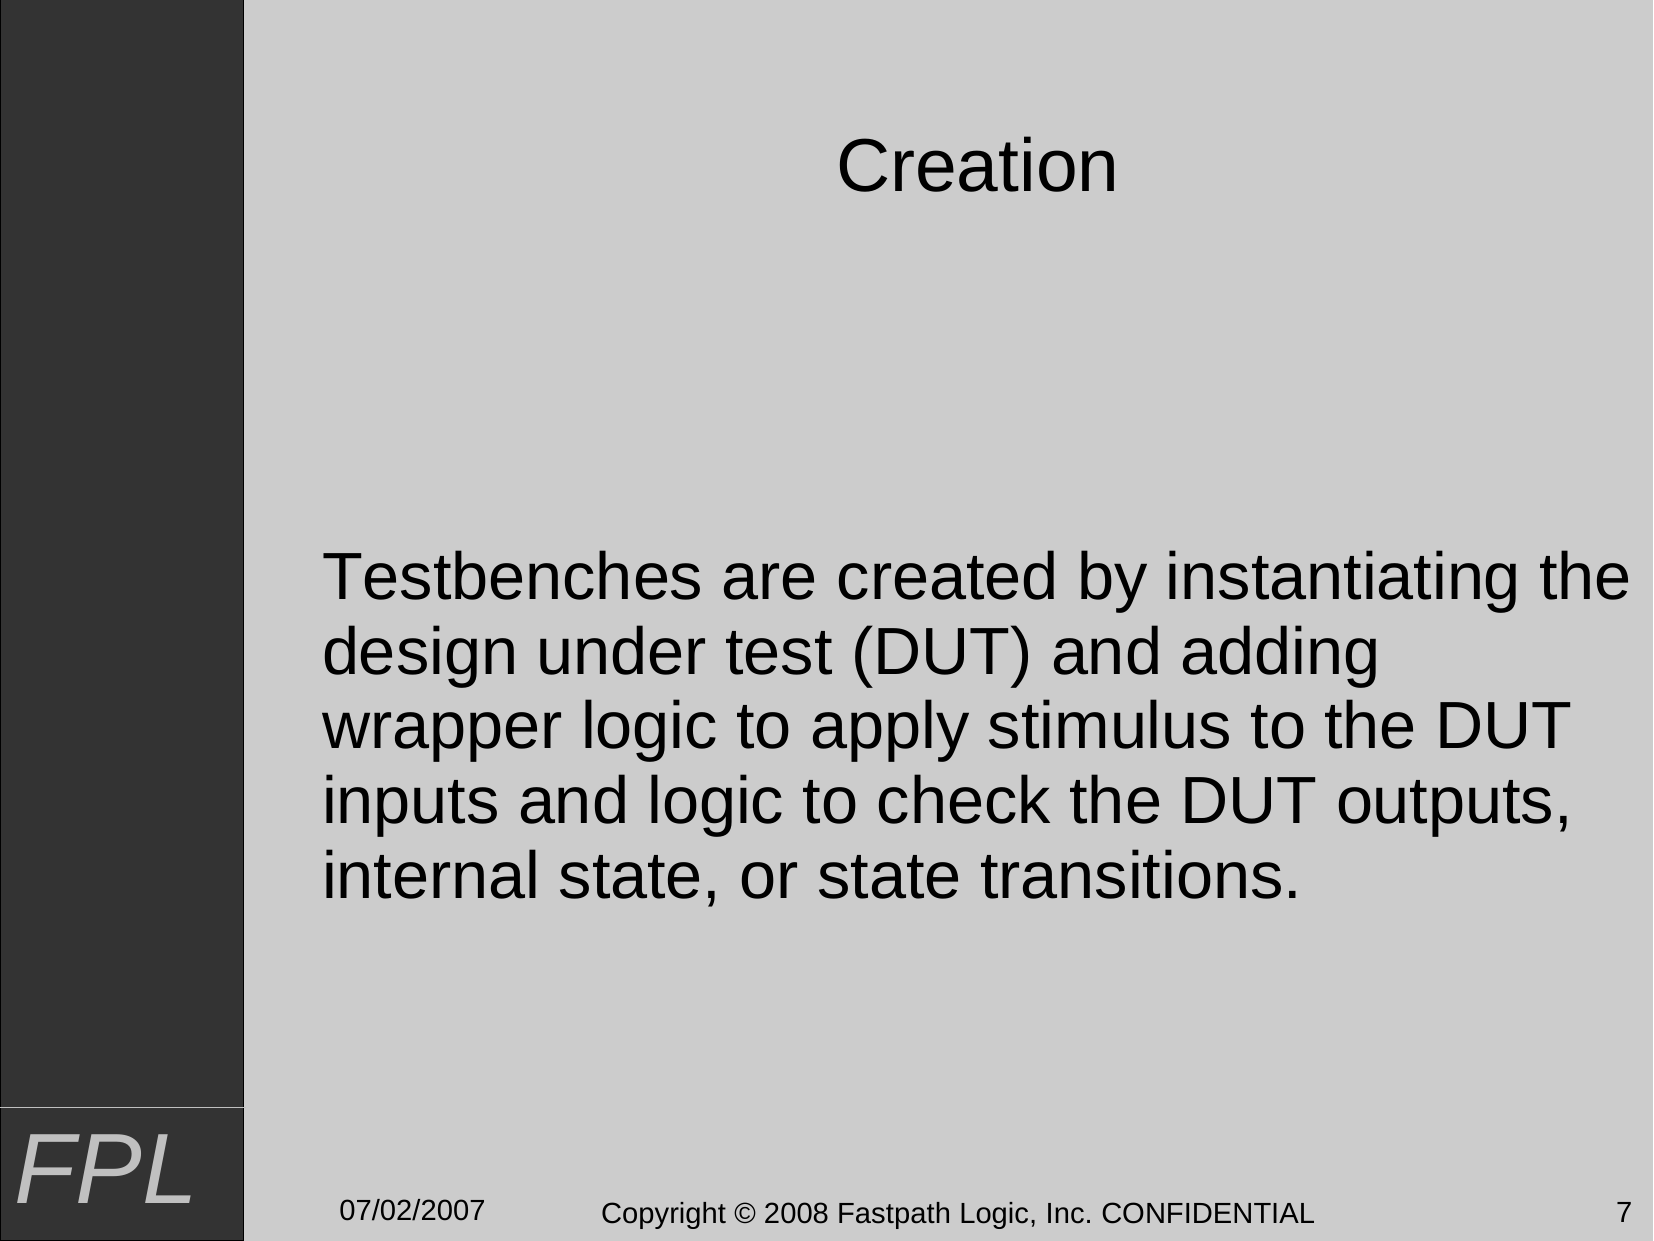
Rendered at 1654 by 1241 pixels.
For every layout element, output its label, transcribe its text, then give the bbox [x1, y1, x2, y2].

title Creation [426, 57, 1529, 272]
subtitle Testbenches are created by instantiating the design under test (DUT) and adding wrapper logic to apply stimulus to the DUT inputs and logic to check the DUT outputs, internal state, or state transitions. [322, 272, 1634, 1179]
